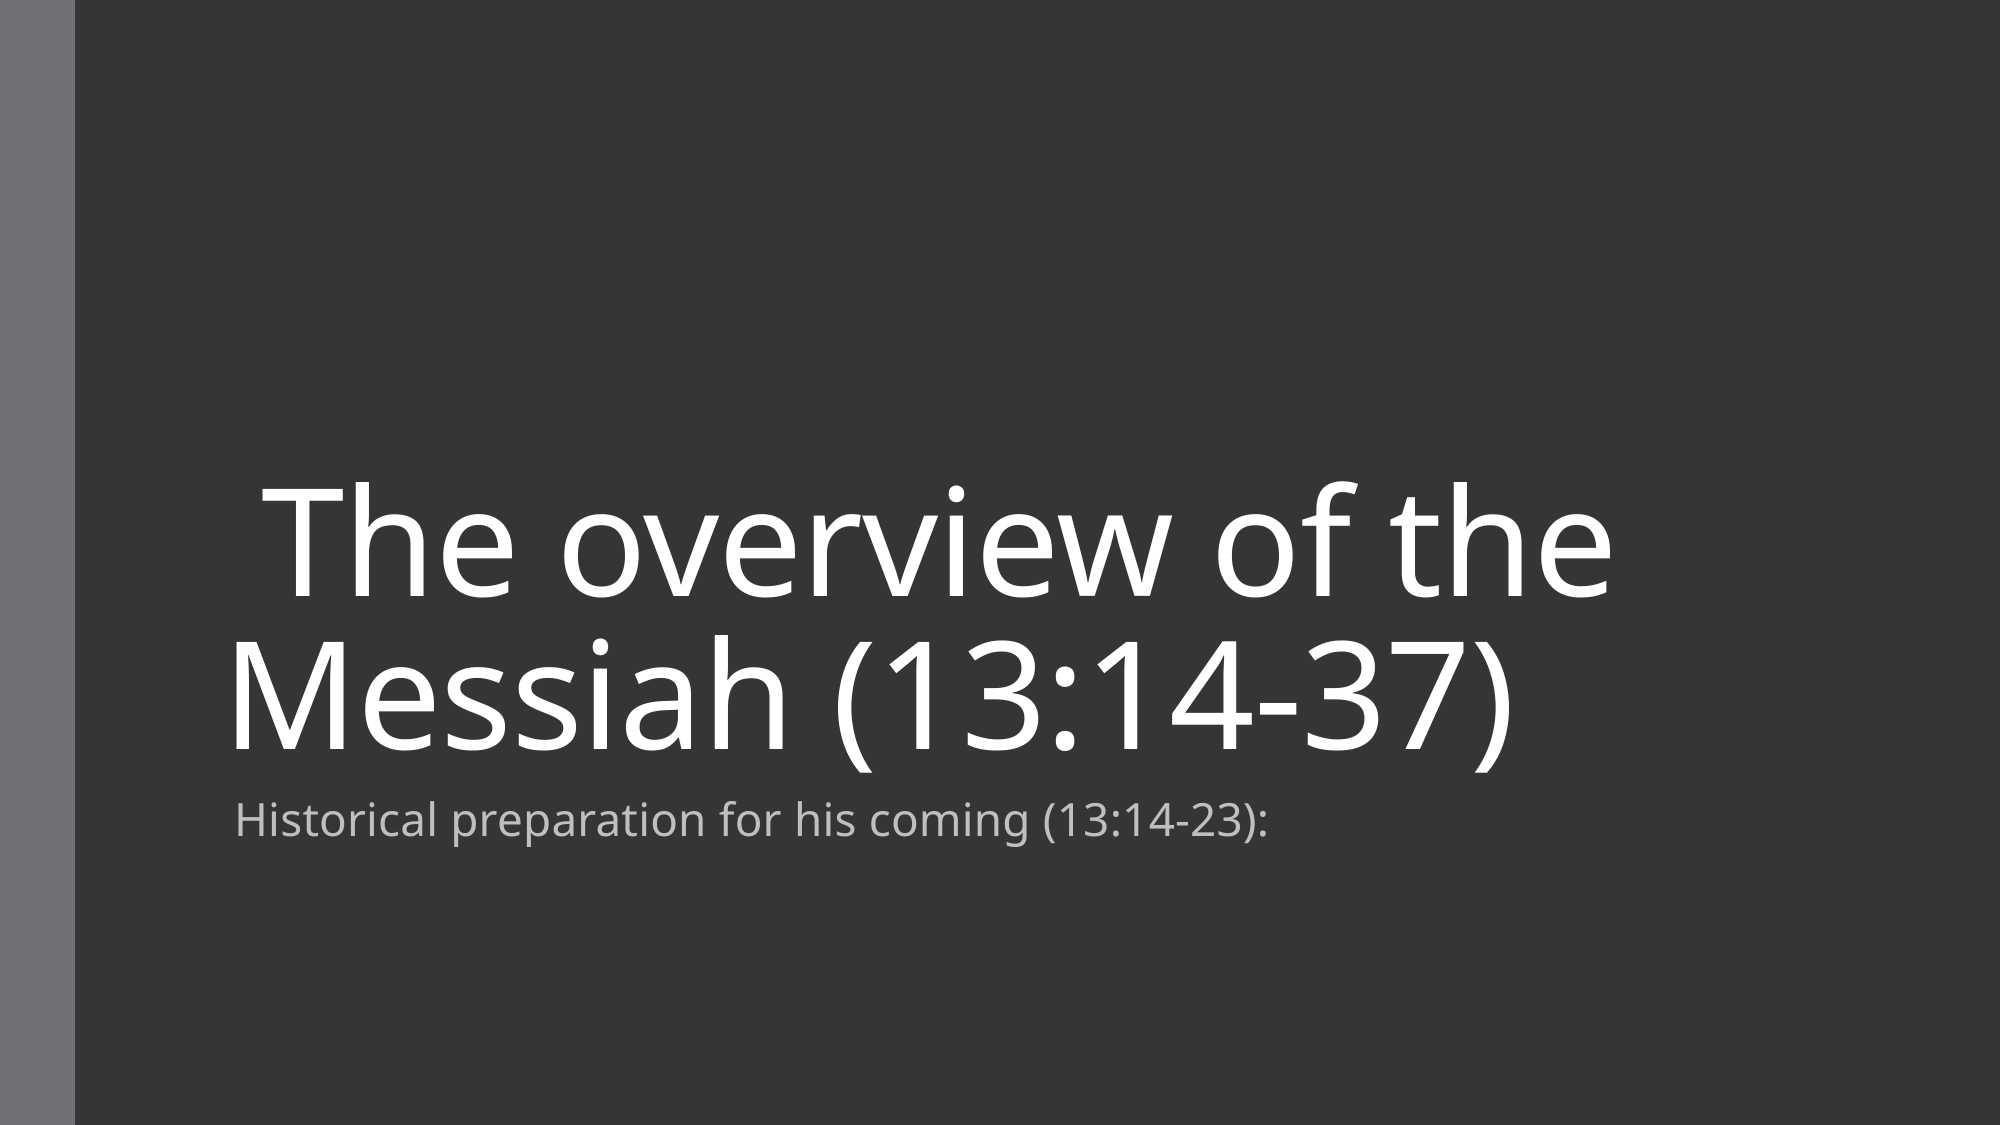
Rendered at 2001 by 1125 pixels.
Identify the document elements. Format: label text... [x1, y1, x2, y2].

title The overview of the Messiah (13:14-37) [206, 124, 1752, 787]
subtitle Historical preparation for his coming (13:14-23): [206, 787, 1752, 1066]
